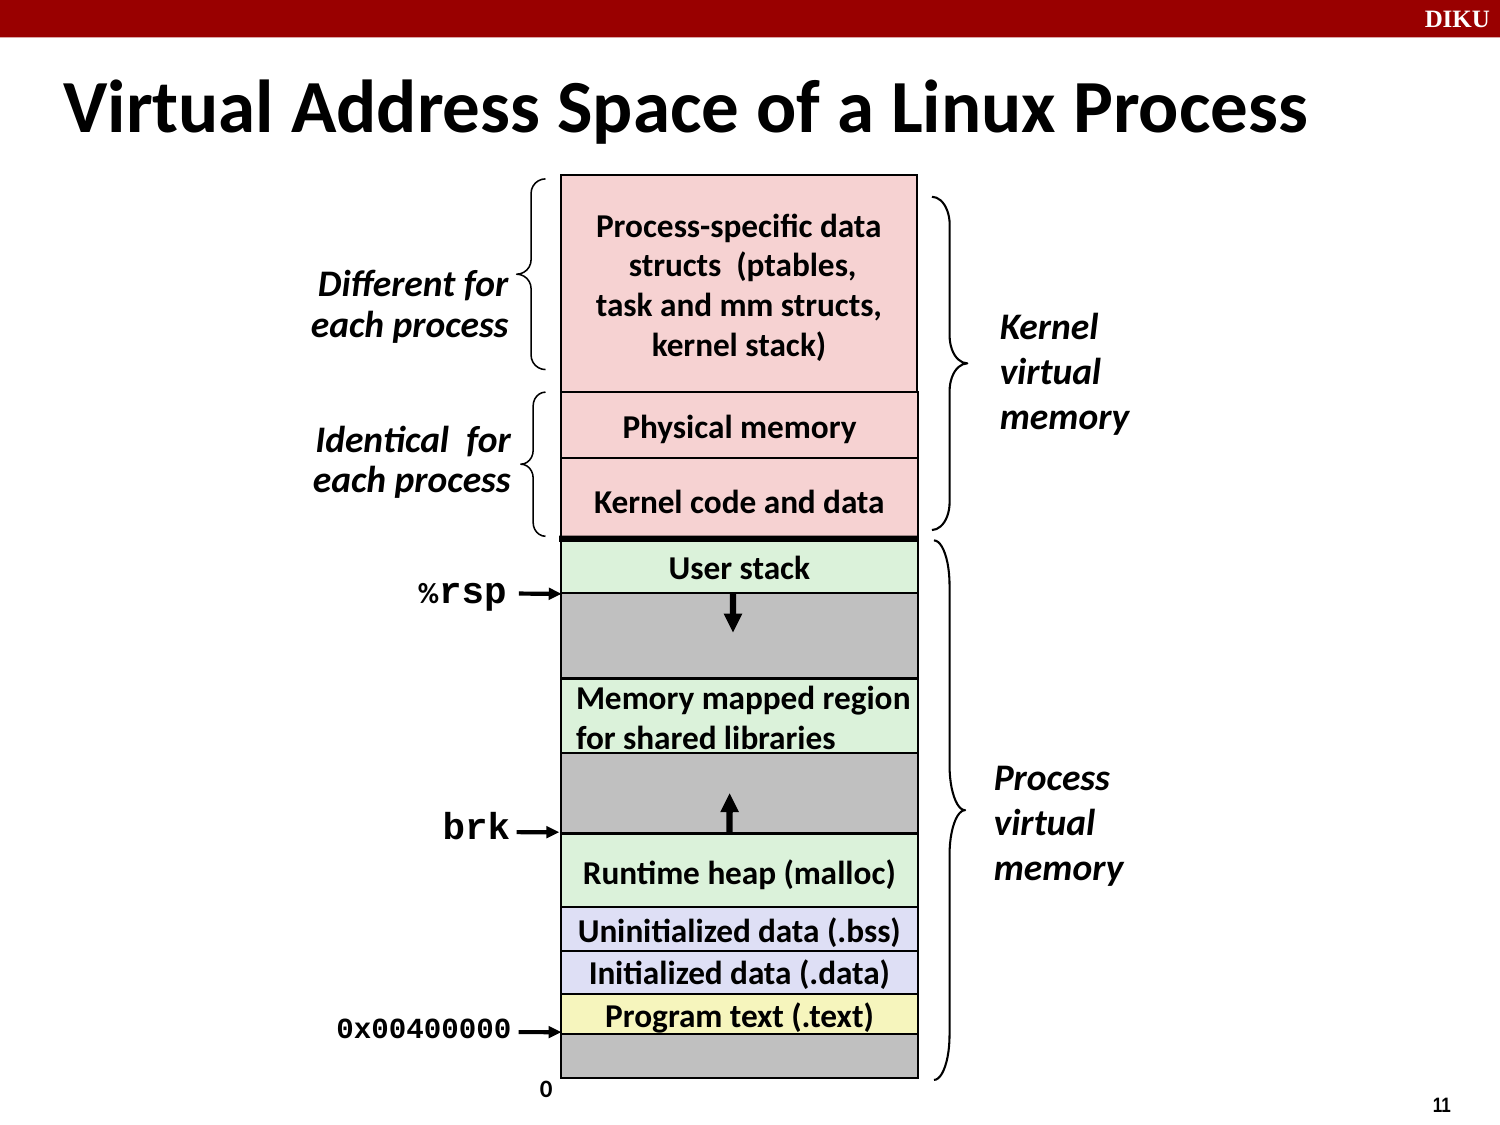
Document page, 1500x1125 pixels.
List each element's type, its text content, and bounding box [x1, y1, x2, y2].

text_box %rsp [403, 558, 522, 619]
text_box Physical memory [561, 393, 918, 458]
text_box Virtual Address Space of a Linux Process [48, 40, 1365, 166]
text_box [561, 593, 918, 679]
text_box Runtime heap (malloc) [561, 833, 918, 906]
text_box Initialized data (.data) [561, 951, 918, 994]
text_box Identical for each process [265, 412, 526, 513]
text_box Different for each process [264, 257, 524, 357]
text_box Kernel virtual memory [985, 294, 1145, 445]
text_box Memory mapped region for shared libraries [561, 679, 918, 752]
text_box Process-specific data structs (ptables, task and mm structs, kernel stack) [561, 175, 918, 393]
text_box [561, 752, 918, 833]
text_box Program text (.text) [561, 994, 918, 1034]
text_box User stack [561, 542, 918, 593]
text_box 0 [525, 1064, 568, 1110]
text_box Process virtual memory [978, 745, 1139, 896]
text_box [561, 1034, 918, 1079]
text_box 0x00400000 [321, 1006, 527, 1056]
text_box Kernel code and data [561, 458, 918, 535]
text_box brk [428, 794, 526, 855]
text_box Uninitialized data (.bss) [561, 906, 918, 951]
